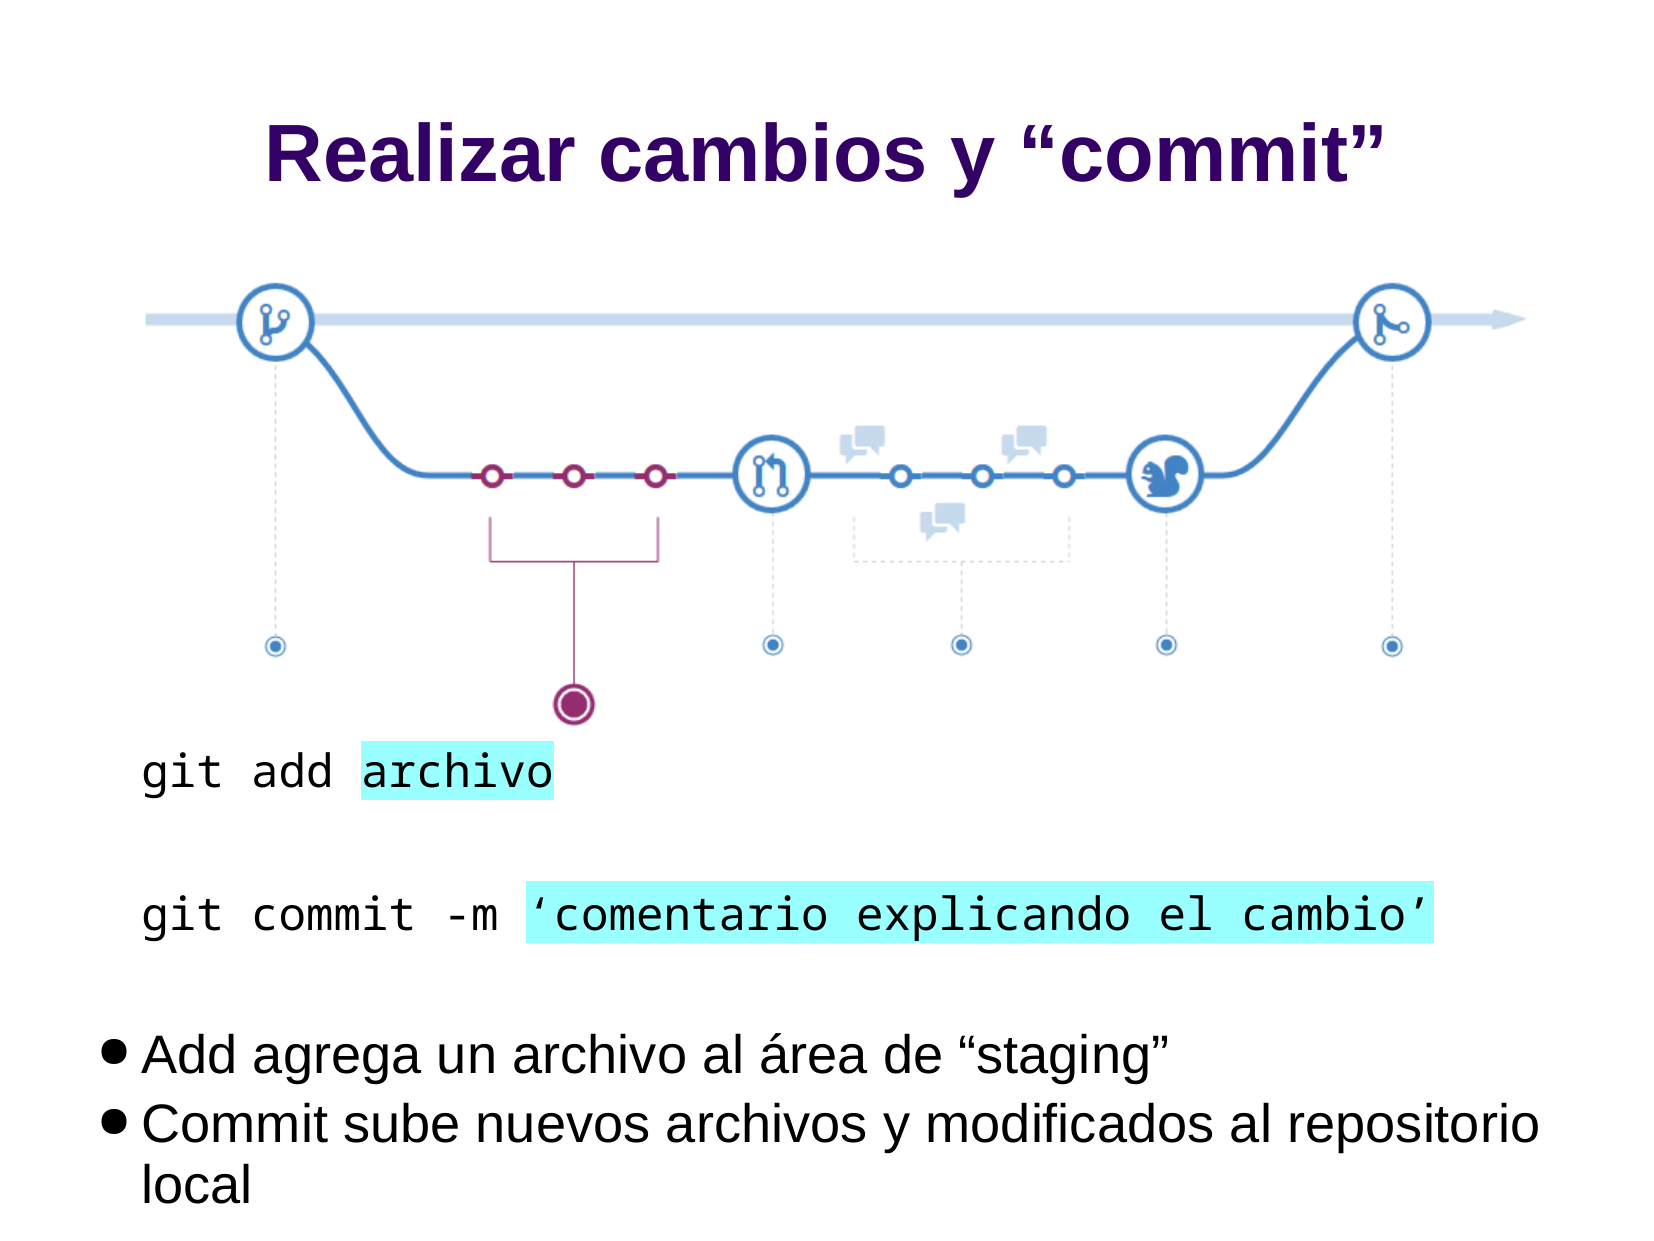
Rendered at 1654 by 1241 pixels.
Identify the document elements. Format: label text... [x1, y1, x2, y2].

picture [134, 255, 1567, 741]
title Realizar cambios y “commit” [82, 49, 1571, 257]
text_box git add archivo git commit -m ‘comentario explicando el cambio’ Add agrega un archivo al área de “staging” Commit sube nuevos archivos y modificados al repositorio local [96, 756, 1584, 1197]
